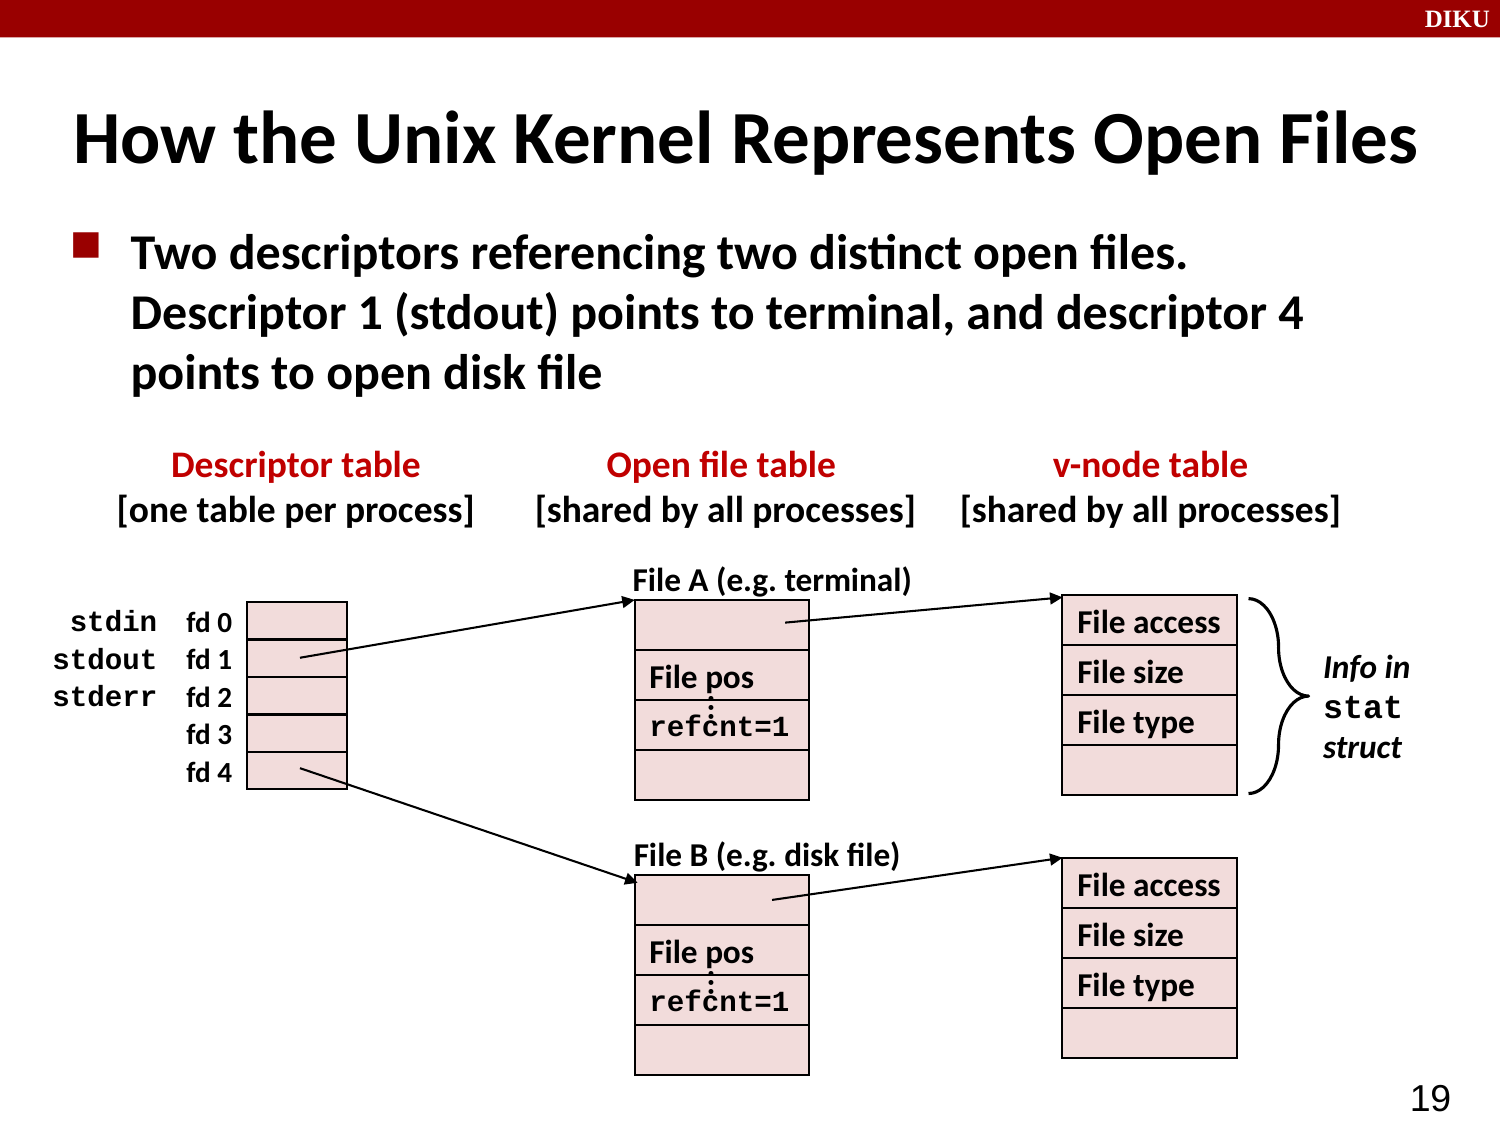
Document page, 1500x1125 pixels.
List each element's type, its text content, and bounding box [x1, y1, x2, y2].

text_box Descriptor table [one table per process] [101, 432, 491, 538]
text_box File pos [634, 650, 810, 699]
text_box stdout [37, 632, 173, 683]
text_box refcnt=1 [634, 699, 810, 749]
text_box ... [634, 749, 810, 800]
text_box Info in stat struct [1308, 637, 1459, 773]
text_box fd 3 [147, 714, 247, 752]
text_box stdin [54, 595, 173, 646]
text_box File pos [634, 925, 810, 974]
text_box refcnt=1 [634, 974, 810, 1024]
text_box File type [1062, 695, 1238, 746]
text_box File access [1062, 595, 1238, 645]
text_box File size [1062, 907, 1238, 957]
text_box File B (e.g. disk file) [618, 825, 807, 880]
text_box fd 4 [147, 752, 247, 790]
text_box Open file table [shared by all processes] [519, 432, 932, 538]
text_box ... [634, 1024, 810, 1075]
text_box ... [1062, 746, 1238, 796]
text_box File size [1062, 645, 1238, 695]
text_box fd 0 [173, 602, 247, 639]
text_box stderr [37, 683, 173, 721]
text_box fd 1 [173, 639, 247, 677]
text_box Two descriptors referencing two distinct open files. Descriptor 1 (stdout) points to terminal, and descriptor 4 points to open disk file [59, 212, 1423, 425]
text_box File access [1062, 857, 1238, 907]
text_box [634, 605, 810, 650]
text_box File A (e.g. terminal) [617, 550, 870, 605]
text_box [634, 874, 810, 925]
text_box ... [1062, 1008, 1238, 1058]
text_box v-node table [shared by all processes] [945, 432, 1357, 538]
text_box [247, 602, 347, 790]
text_box File type [1062, 957, 1238, 1008]
text_box fd 2 [173, 677, 247, 714]
text_box How the Unix Kernel Represents Open Files [58, 71, 1488, 197]
